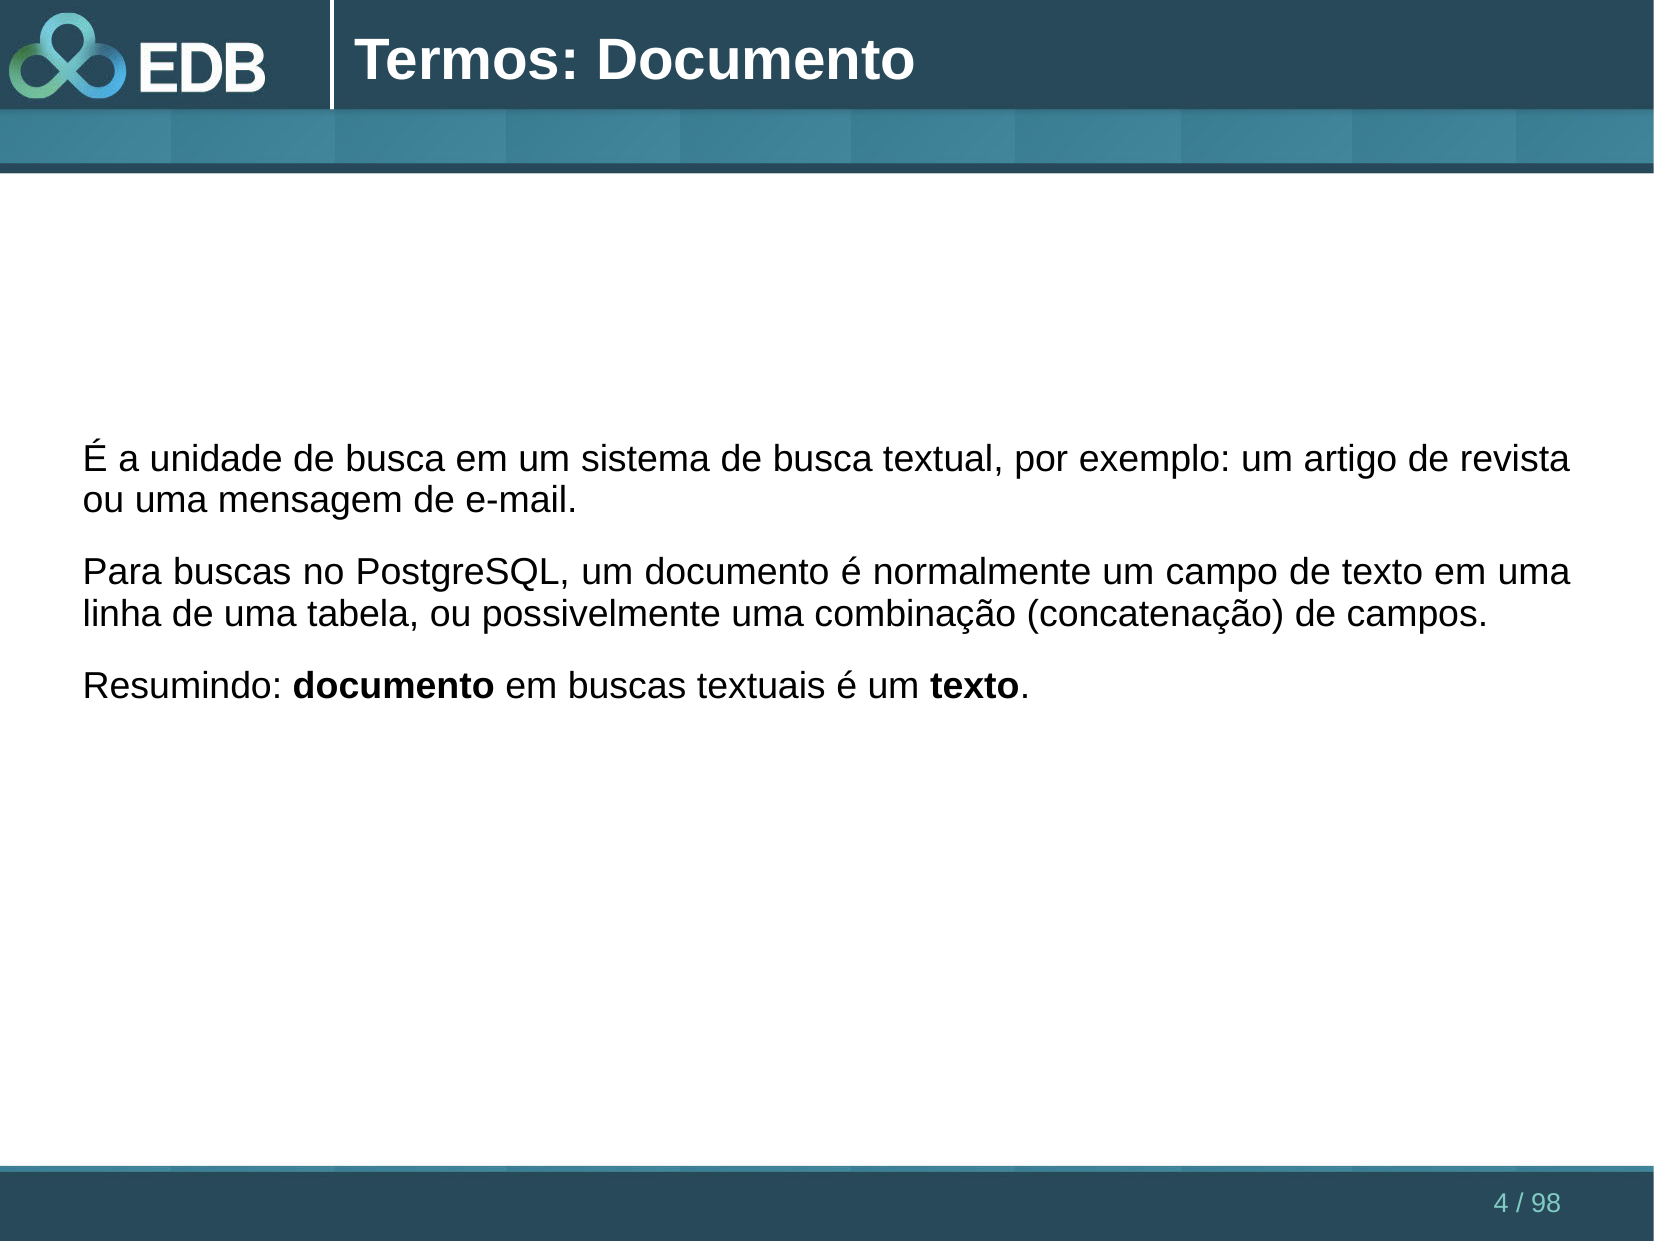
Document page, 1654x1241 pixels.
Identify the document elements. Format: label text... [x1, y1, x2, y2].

list É a unidade de busca em um sistema de busca textual, por exemplo: um artigo de revista ou uma mensagem de e-mail. Para buscas no PostgreSQL, um documento é normalmente um campo de texto em uma linha de uma tabela, ou possivelmente uma combinação (concatenação) de campos. Resumindo: documento em buscas textuais é um texto. [82, 437, 1571, 709]
picture [0, 0, 1654, 1241]
title Termos: Documento [354, 26, 1595, 92]
